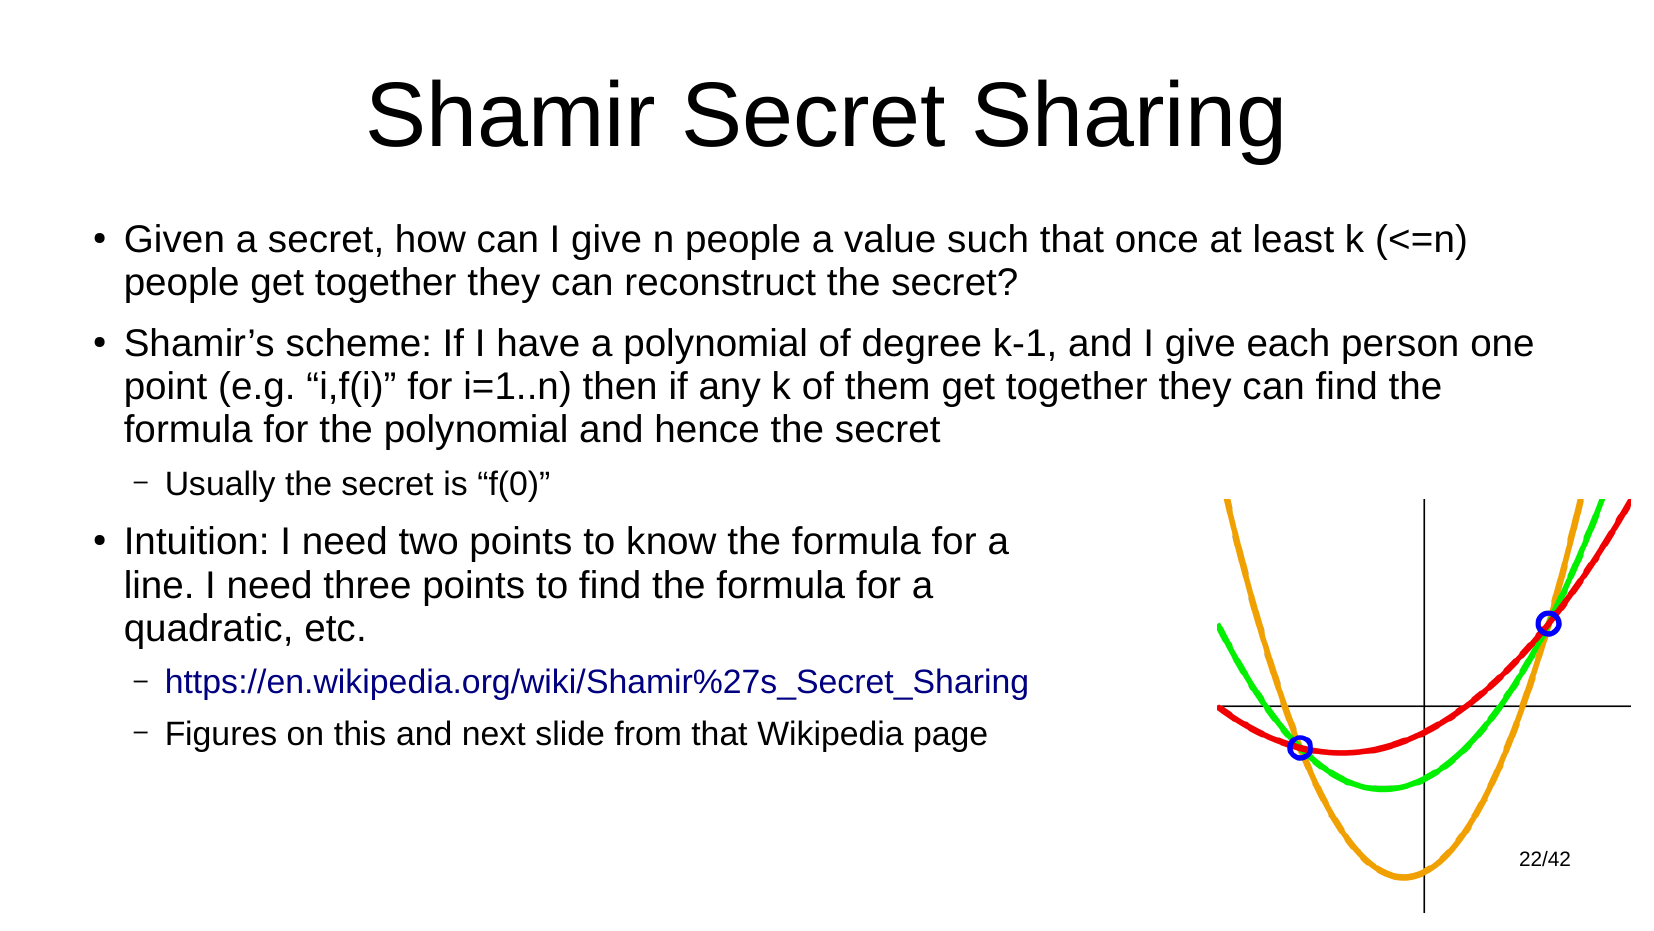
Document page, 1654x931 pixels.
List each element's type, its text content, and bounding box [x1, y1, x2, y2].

picture [1217, 499, 1631, 913]
title Shamir Secret Sharing [82, 37, 1571, 193]
list Given a secret, how can I give n people a value such that once at least k (<=n) people get together they can reconstruct the secret? Shamir’s scheme: If I have a polynomial of degree k-1, and I give each person one point (e.g. “i,f(i)” for i=1..n) then if any k of them get together they can find the formula for the polynomial and hence the secret Usually the secret is “f(0)” Intuition: I need two points to know the formula for a line. I need three points to find the formula for a quadratic, etc. https://en.wikipedia.org/wiki/Shamir%27s_Secret_Sharing Figures on this and next slide from that Wikipedia page [82, 217, 1571, 758]
